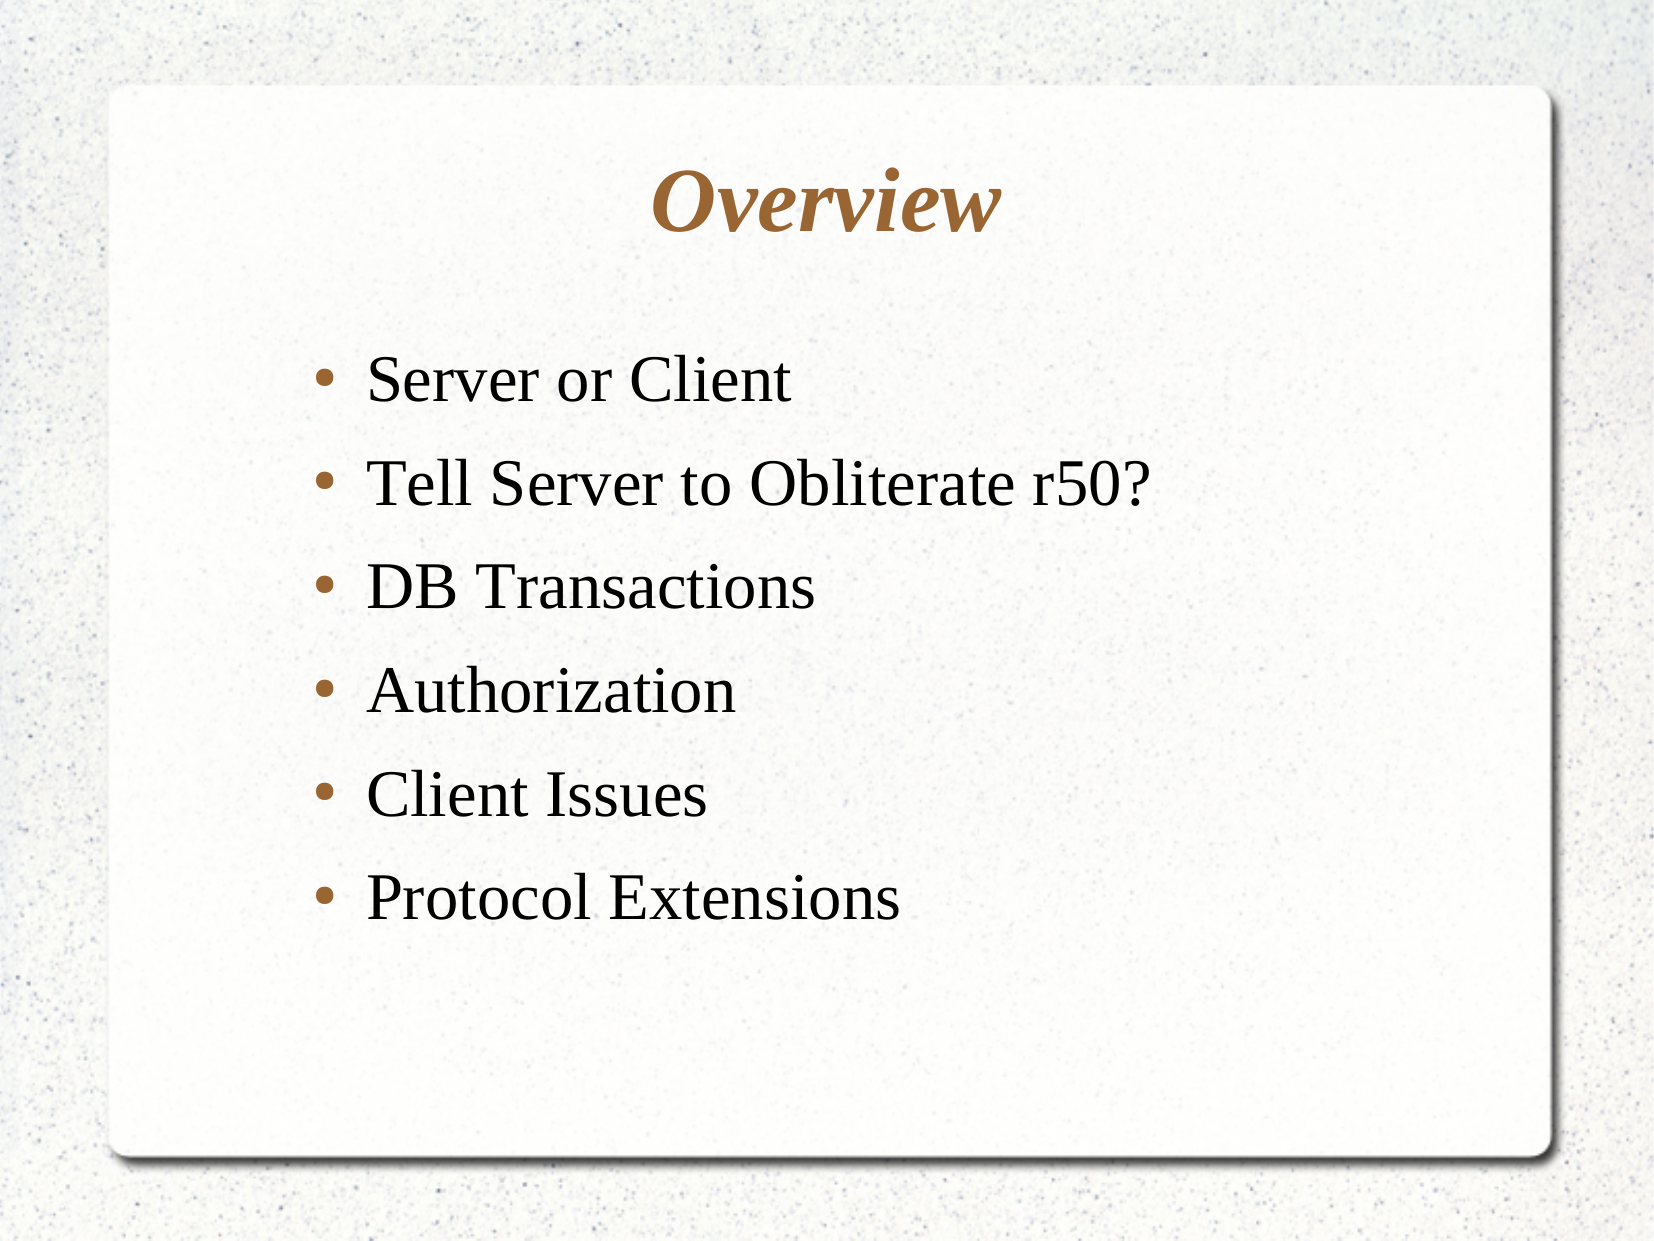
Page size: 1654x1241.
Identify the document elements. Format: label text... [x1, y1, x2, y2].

title Overview [118, 96, 1536, 304]
list Server or Client Tell Server to Obliterate r50? DB Transactions Authorization Client Issues Protocol Extensions [295, 342, 1654, 1161]
picture [0, 0, 1654, 1241]
